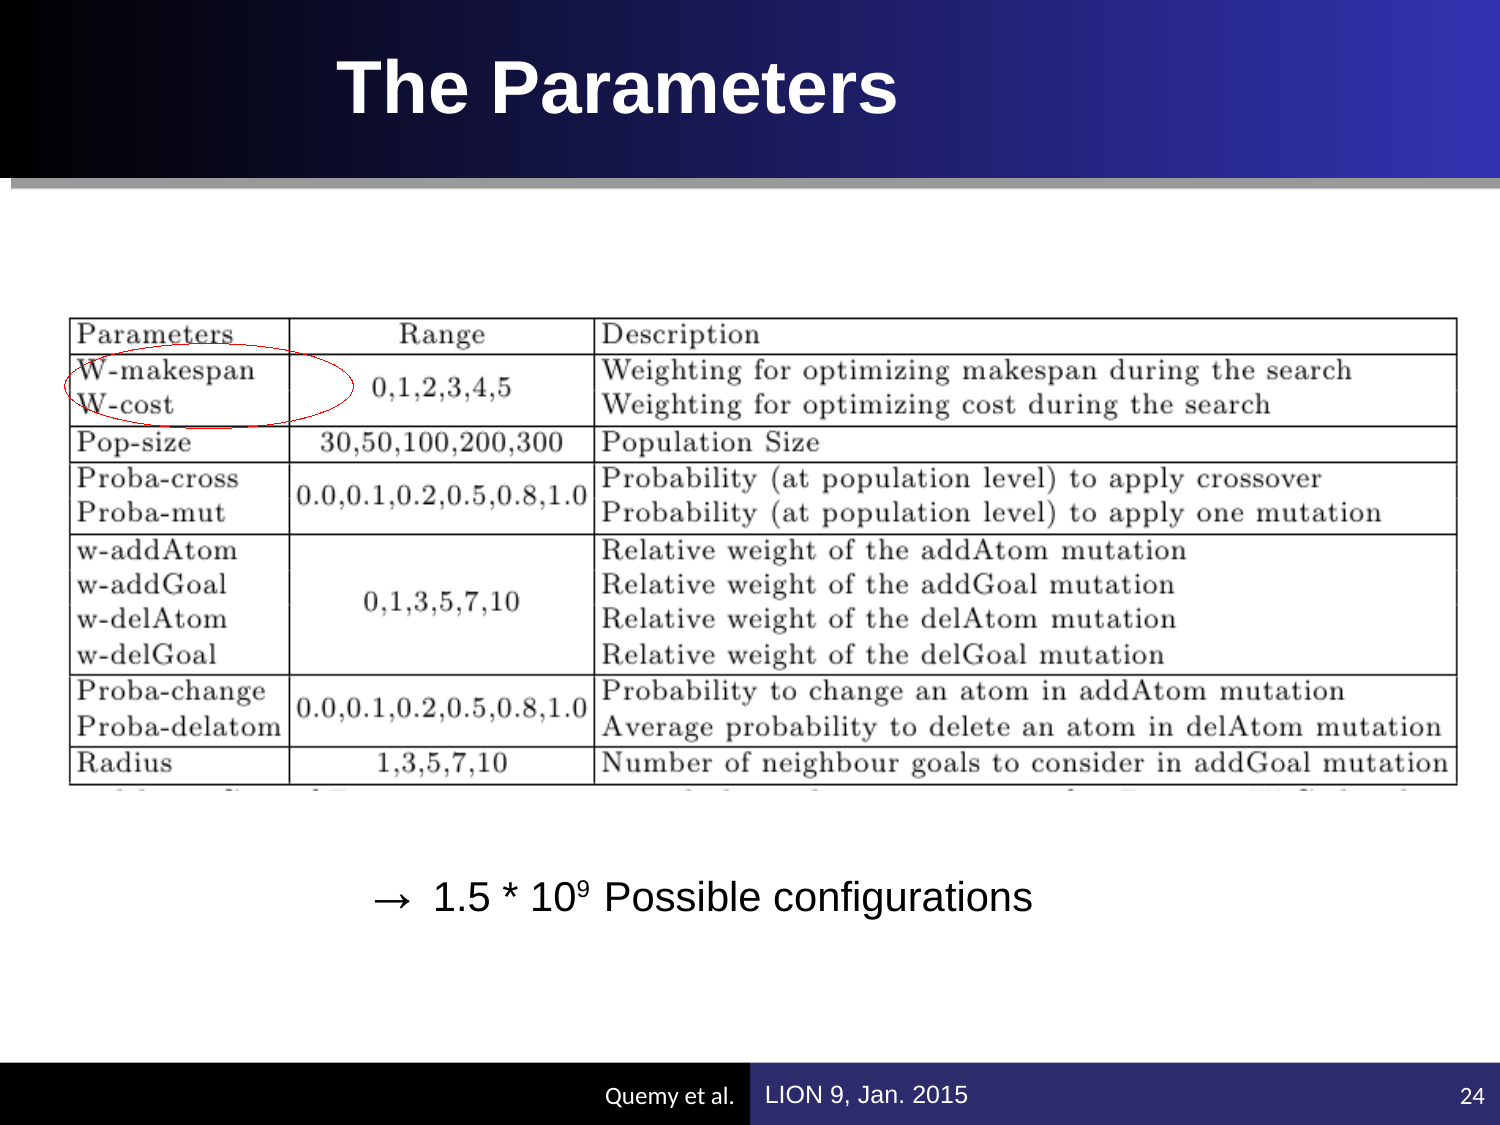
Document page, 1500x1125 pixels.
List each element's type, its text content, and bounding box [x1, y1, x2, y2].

picture [52, 299, 1480, 791]
text_box → 1.5 * 109 Possible configurations [348, 845, 1072, 931]
text_box The Parameters [322, 31, 1214, 137]
